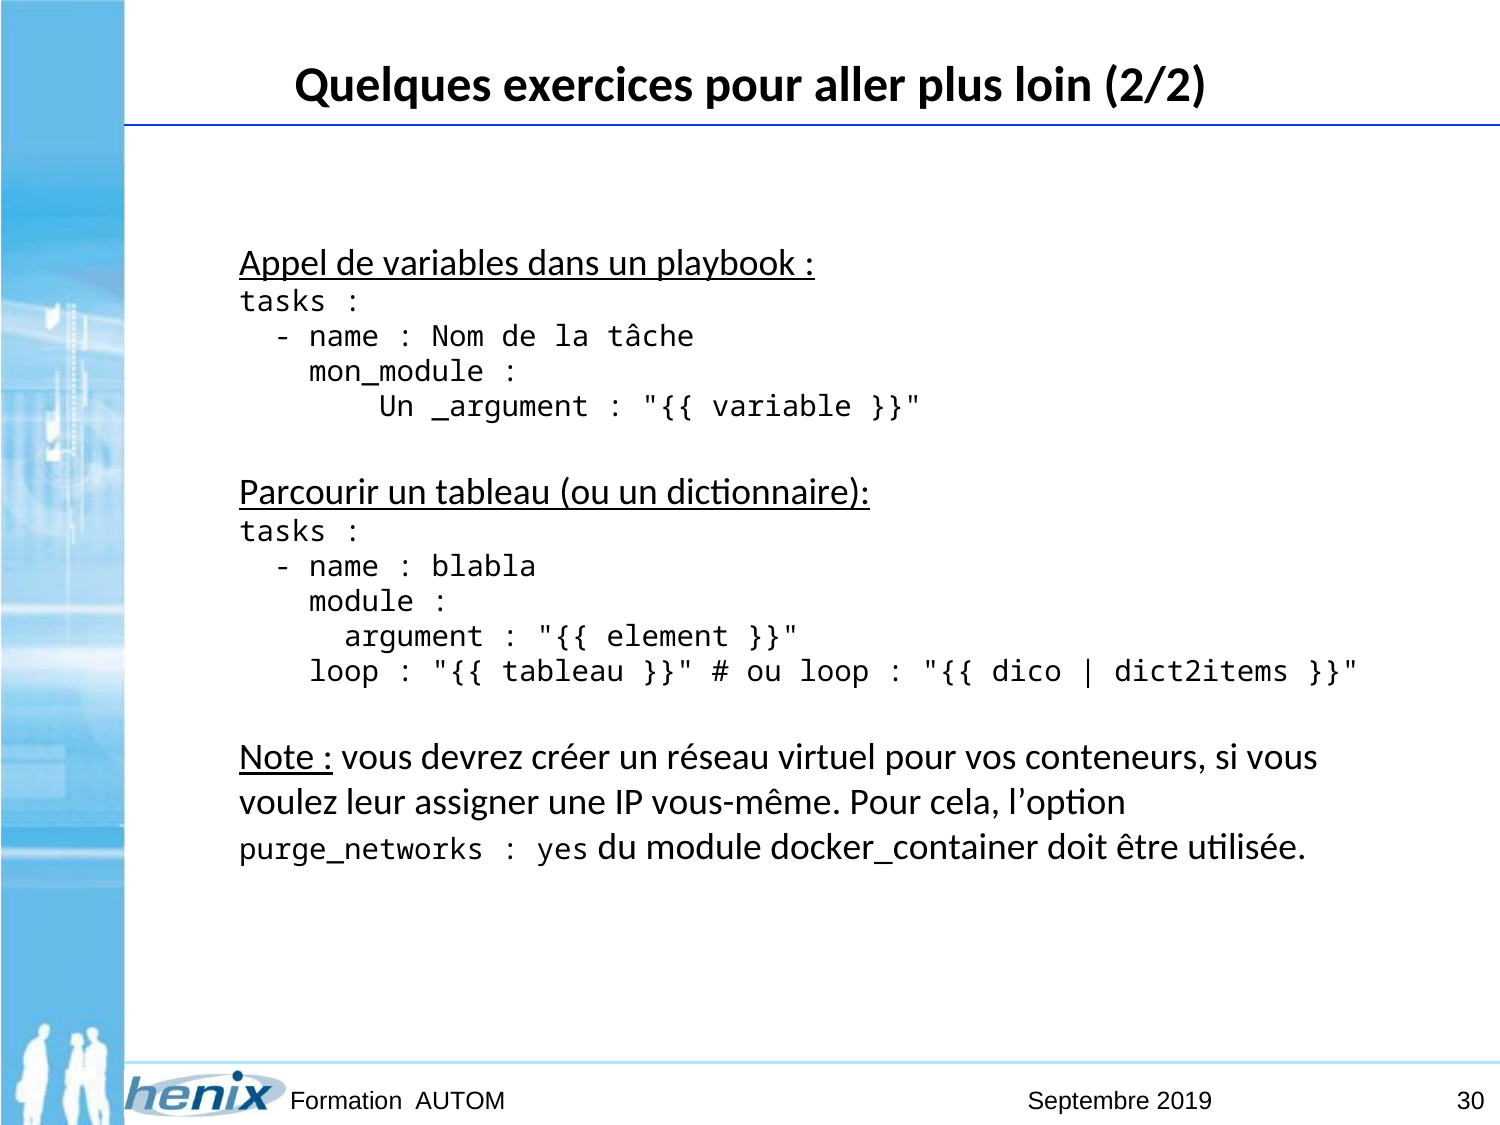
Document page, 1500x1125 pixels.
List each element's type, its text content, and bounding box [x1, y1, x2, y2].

text_box Appel de variables dans un playbook : tasks : - name : Nom de la tâche mon_module : Un _argument : "{{ variable }}" Parcourir un tableau (ou un dictionnaire): tasks : - name : blabla module : argument : "{{ element }}" loop : "{{ tableau }}" # ou loop : "{{ dico | dict2items }}" Note : vous devrez créer un réseau virtuel pour vos conteneurs, si vous voulez leur assigner une IP vous-même. Pour cela, l’option purge_networks : yes du module docker_container doit être utilisée. [224, 230, 1418, 898]
text_box <numéro> [1452, 1084, 1490, 1115]
text_box Septembre 2019 [1025, 1084, 1276, 1115]
text_box [123, 1070, 287, 1117]
text_box Quelques exercices pour aller plus loin (2/2) [138, 50, 1363, 112]
picture [0, 0, 126, 1125]
text_box Formation AUTOM [288, 1084, 507, 1115]
